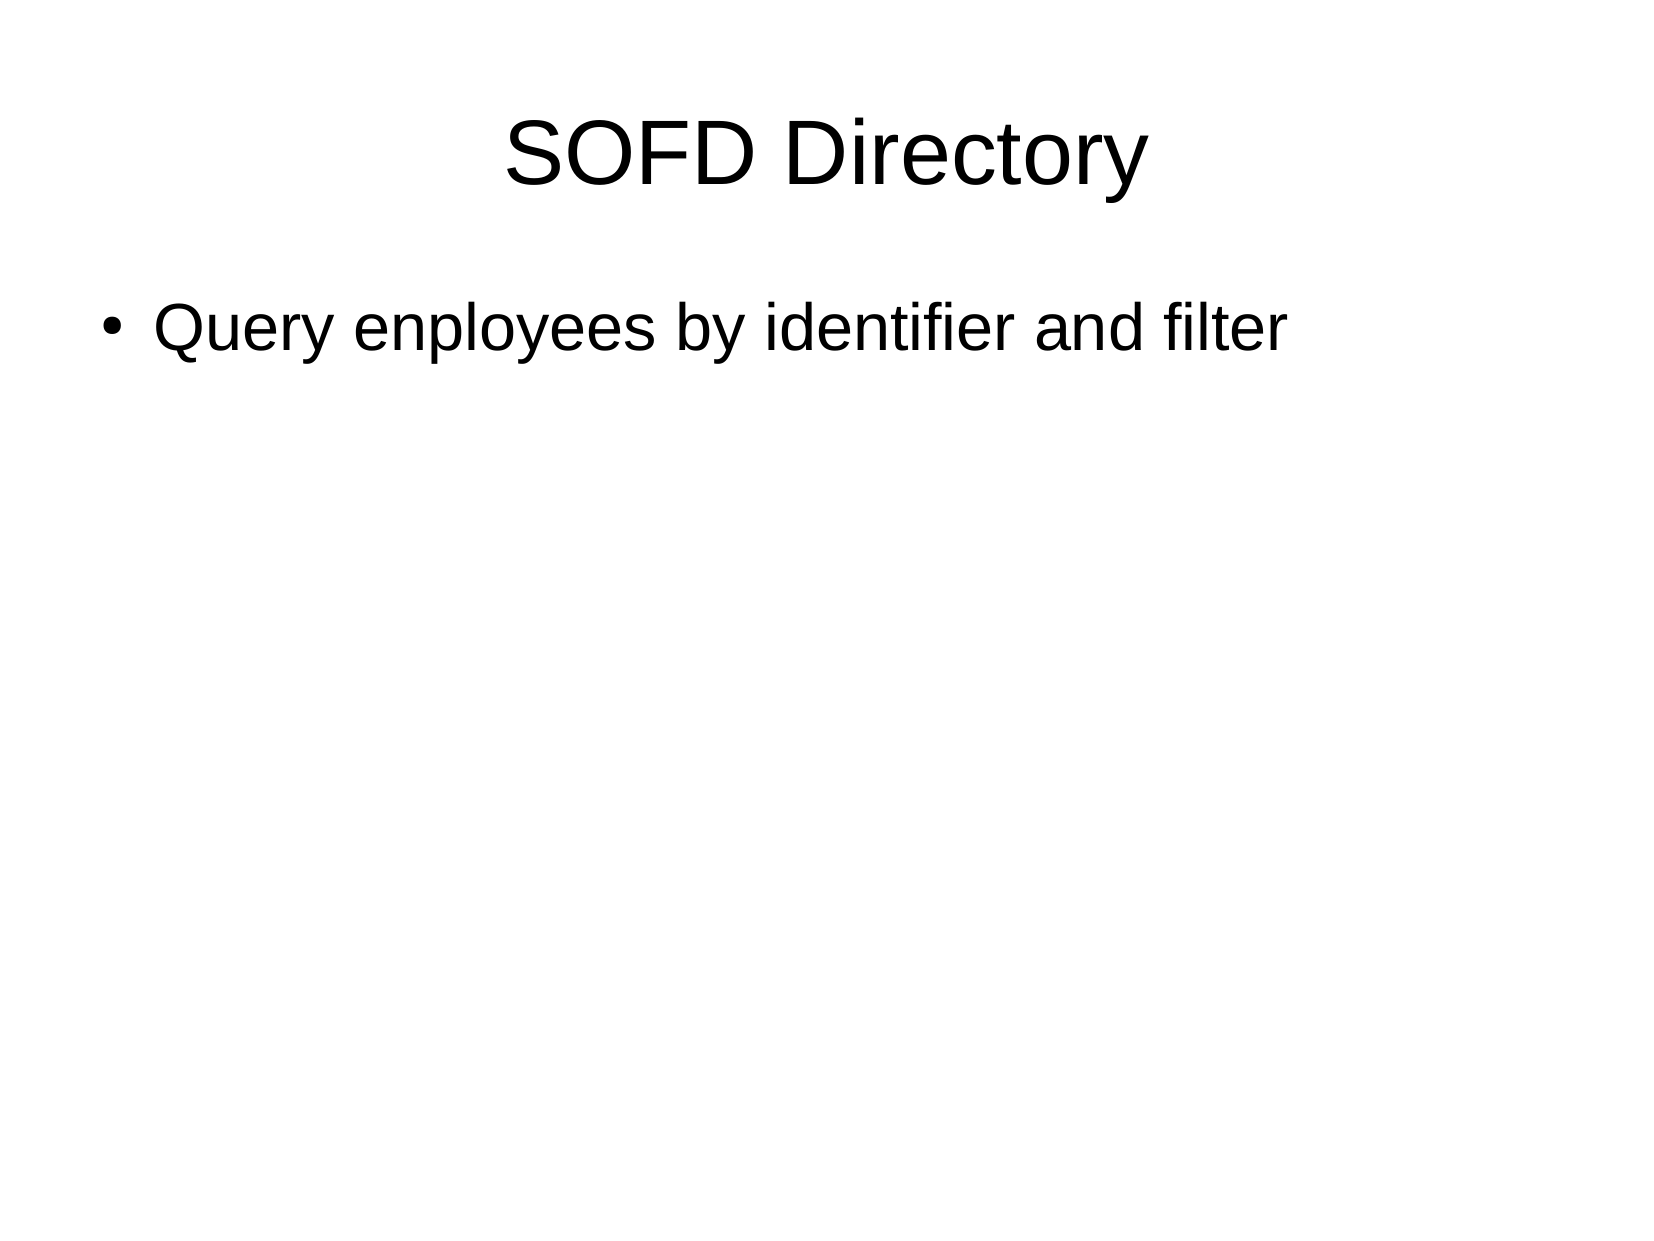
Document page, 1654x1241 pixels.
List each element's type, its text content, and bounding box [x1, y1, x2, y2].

list Query enployees by identifier and filter [82, 290, 1571, 1010]
title SOFD Directory [82, 49, 1571, 257]
